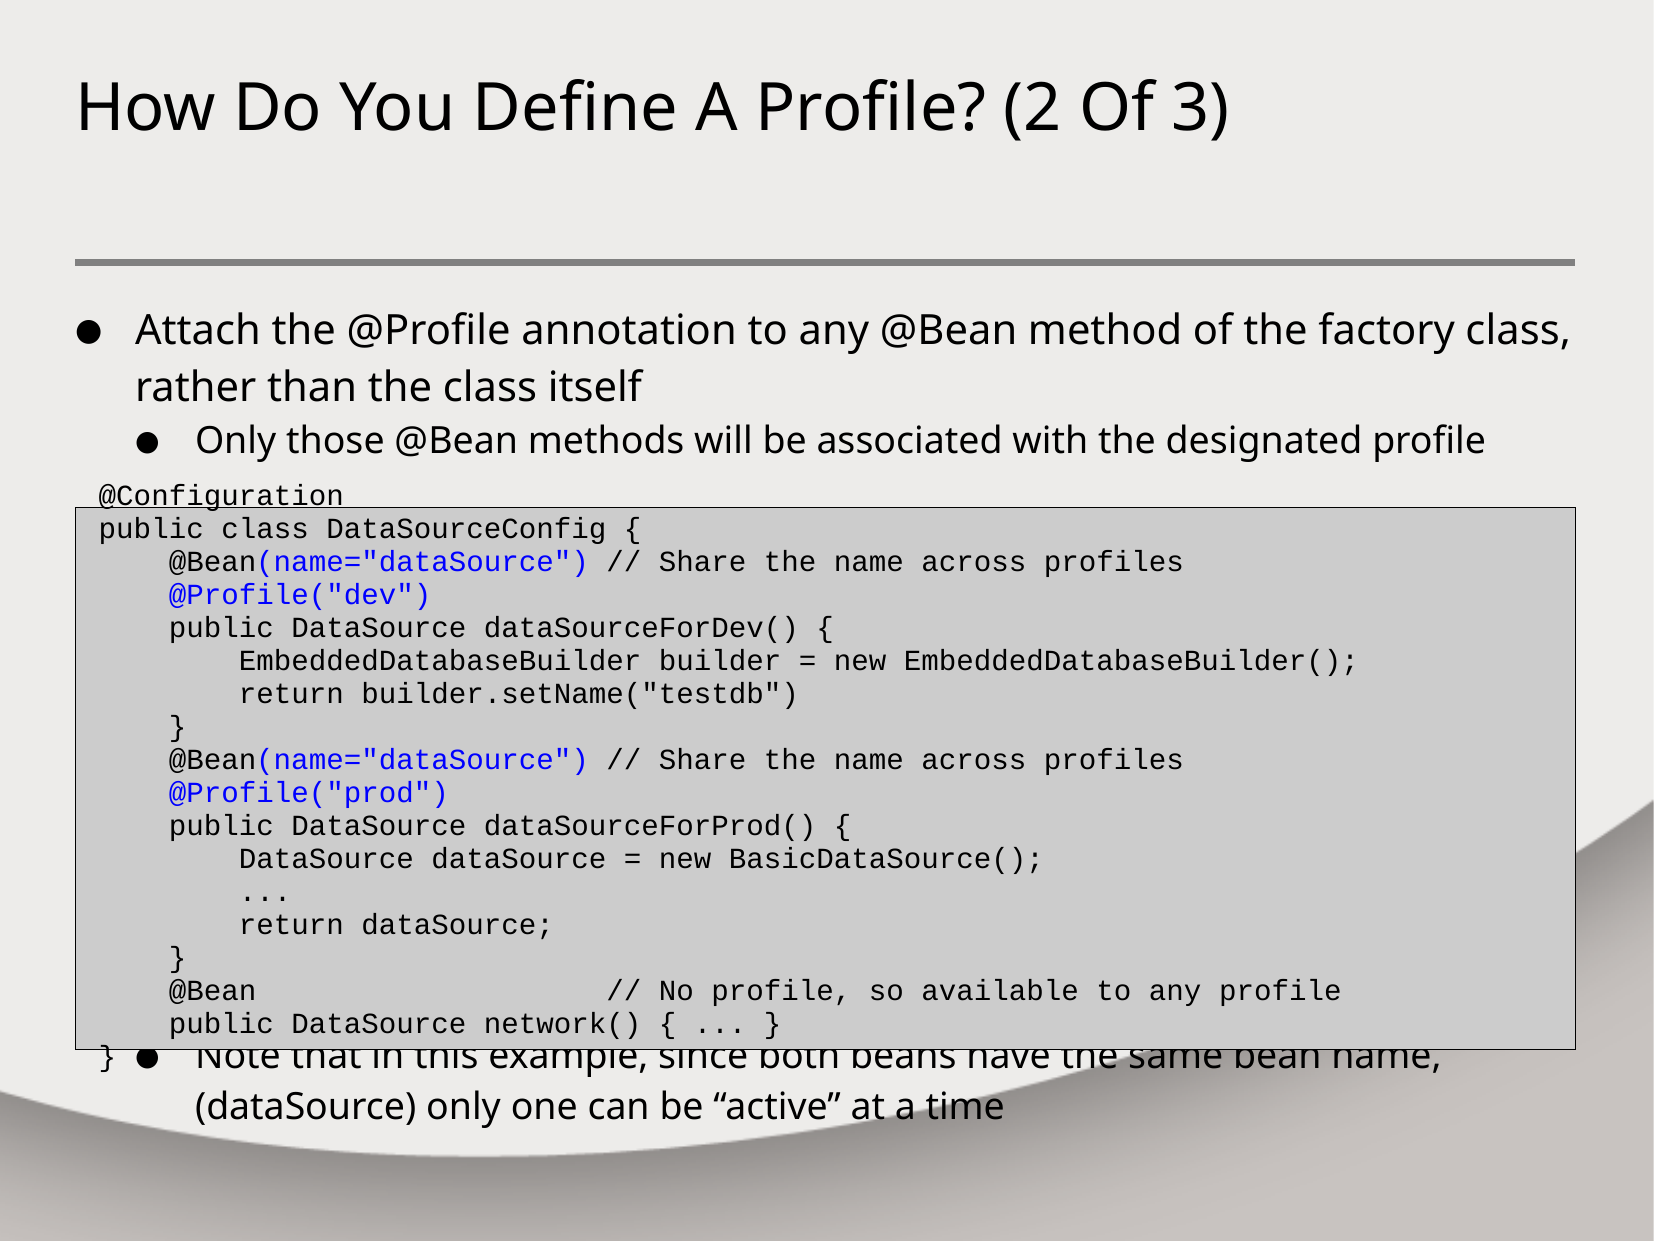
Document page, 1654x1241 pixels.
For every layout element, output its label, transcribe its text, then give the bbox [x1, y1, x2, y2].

title How Do You Define A Profile? (2 Of 3) [75, 75, 1576, 226]
list Attach the @Profile annotation to any @Bean method of the factory class, rather than the class itself Only those @Bean methods will be associated with the designated profile Note that in this example, since both beans have the same bean name, (dataSource) only one can be “active” at a time [75, 300, 1576, 507]
picture [0, 0, 1654, 1241]
text_box @Configuration public class DataSourceConfig { @Bean(name="dataSource") // Share the name across profiles @Profile("dev") public DataSource dataSourceForDev() { EmbeddedDatabaseBuilder builder = new EmbeddedDatabaseBuilder(); return builder.setName("testdb") } @Bean(name="dataSource") // Share the name across profiles @Profile("prod") public DataSource dataSourceForProd() { DataSource dataSource = new BasicDataSource(); ... return dataSource; } @Bean // No profile, so available to any profile public DataSource network() { ... } } [75, 507, 1576, 1050]
list Attach the @Profile annotation to any @Bean method of the factory class, rather than the class itself Only those @Bean methods will be associated with the designated profile Note that in this example, since both beans have the same bean name, (dataSource) only one can be “active” at a time [75, 1050, 1576, 1163]
